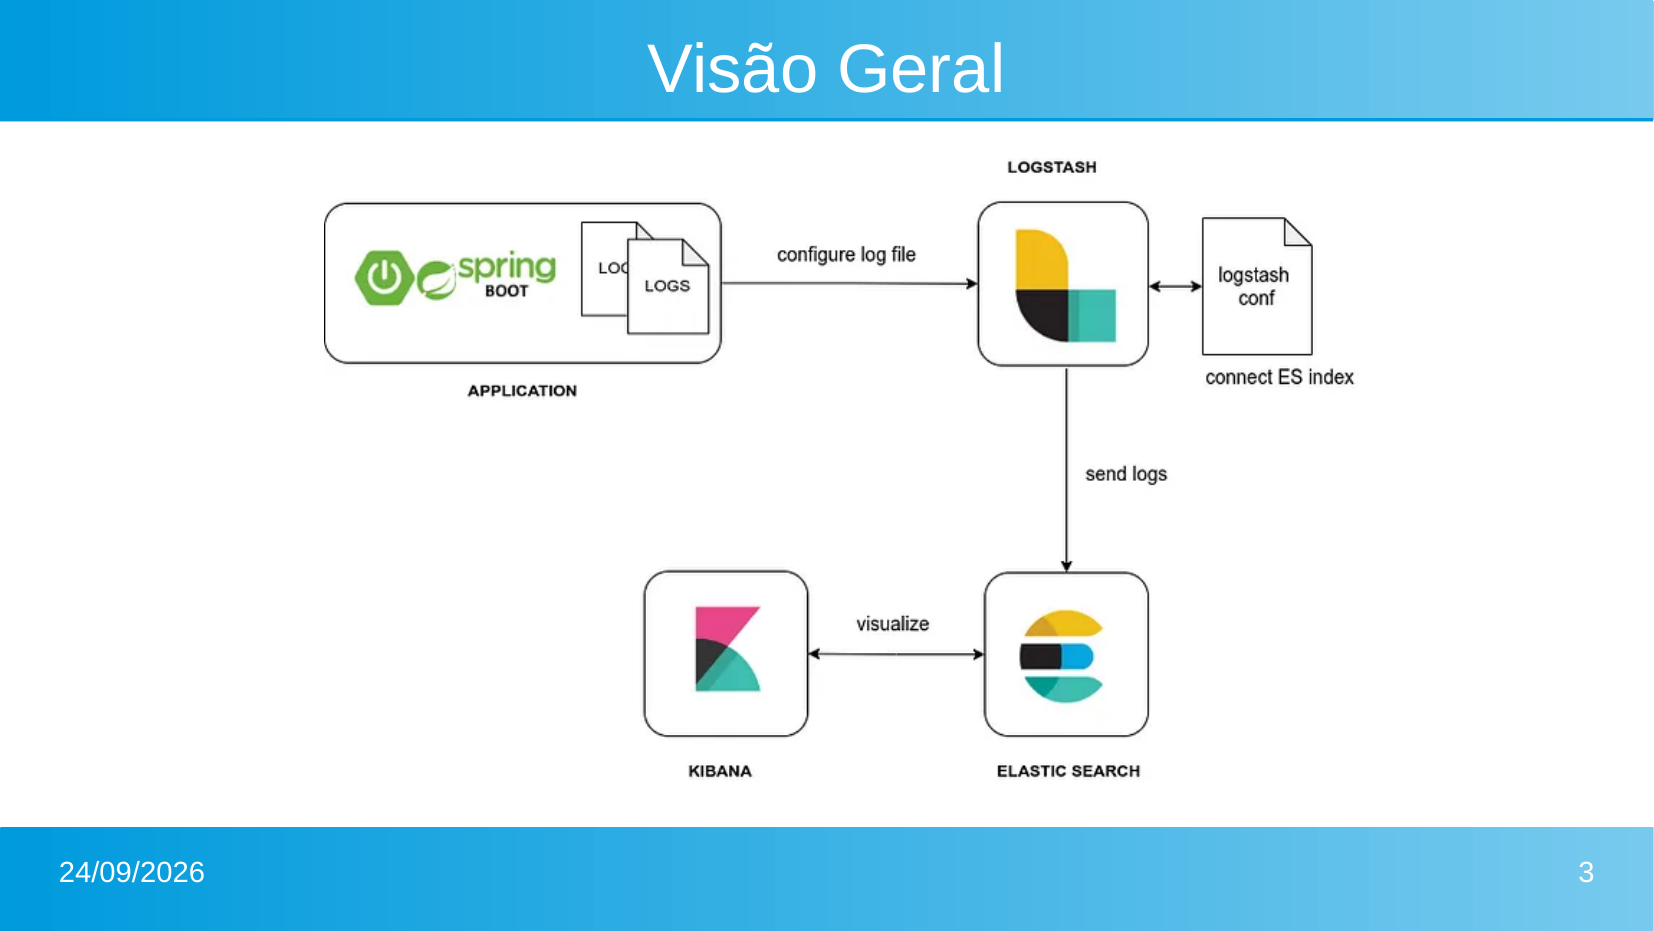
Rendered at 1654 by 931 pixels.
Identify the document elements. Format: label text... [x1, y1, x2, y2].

picture [324, 147, 1359, 793]
title Visão Geral [59, 29, 1595, 108]
